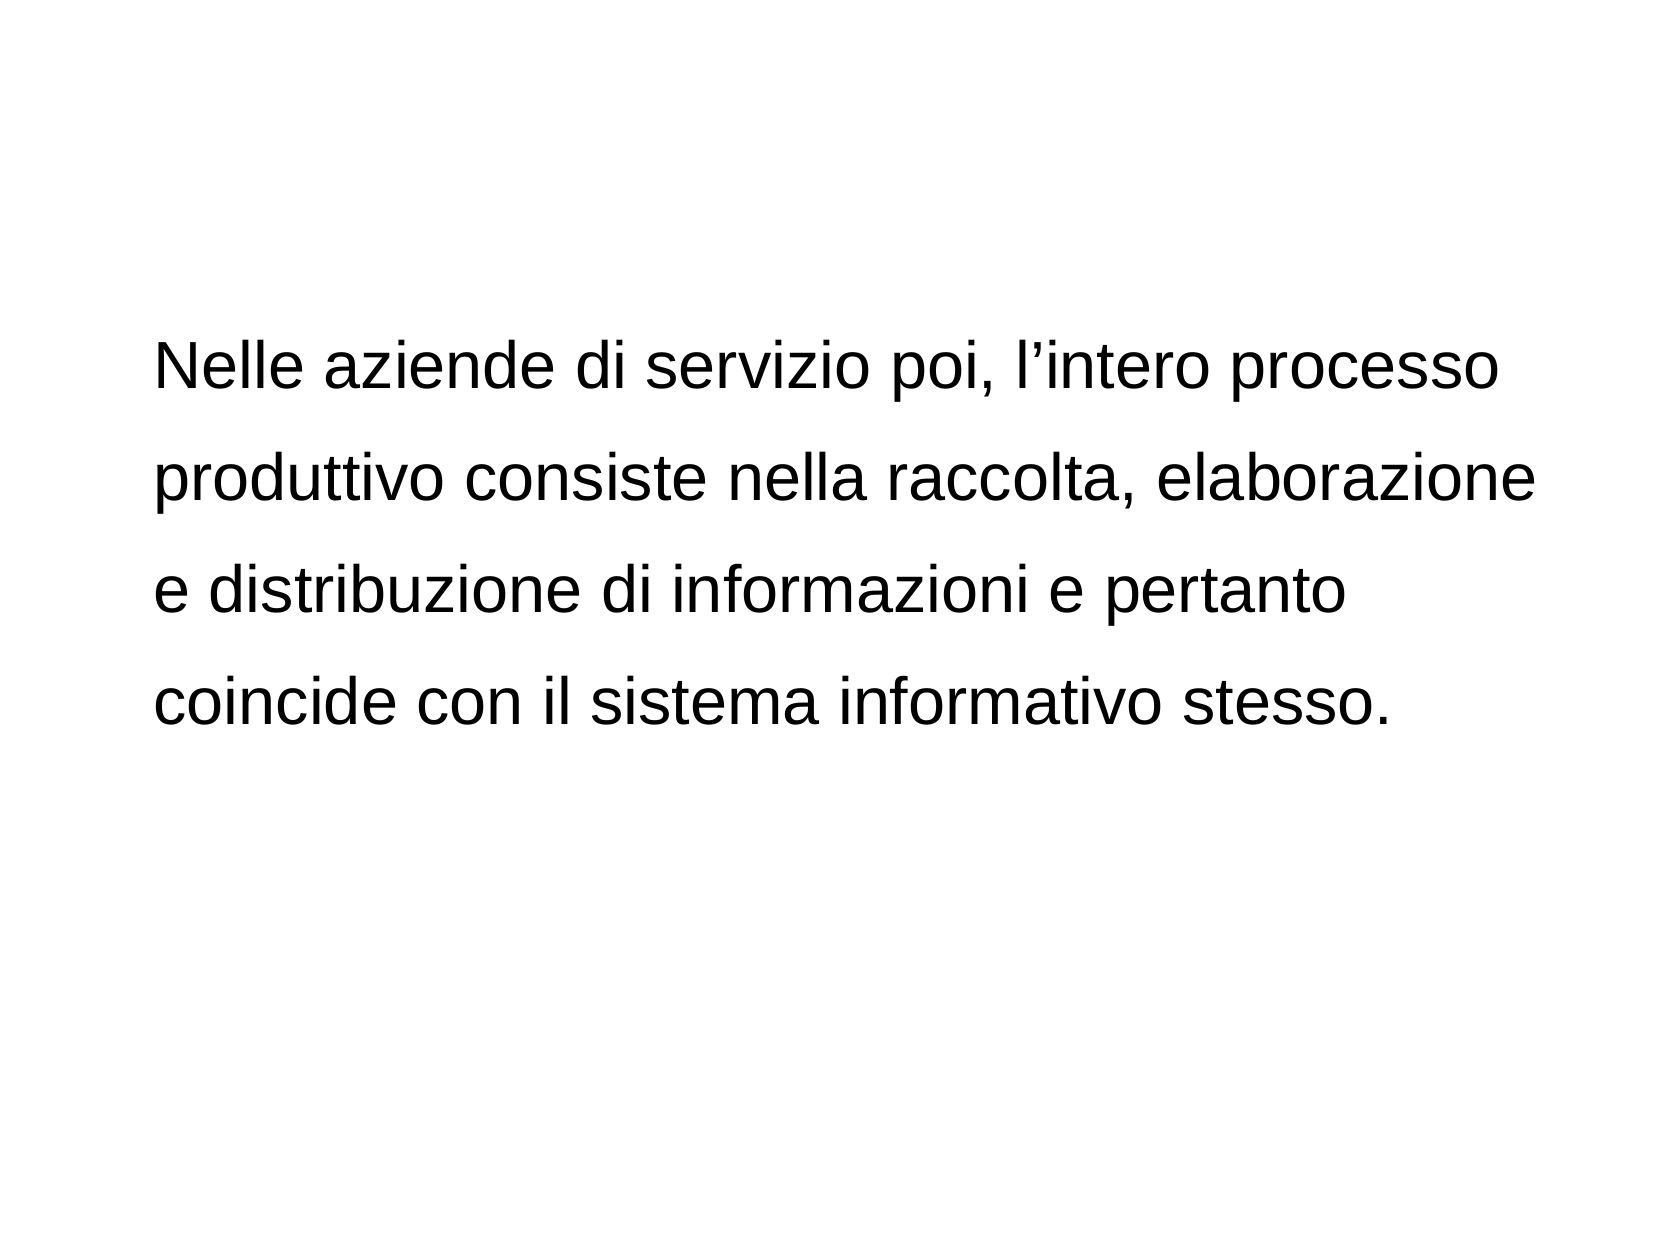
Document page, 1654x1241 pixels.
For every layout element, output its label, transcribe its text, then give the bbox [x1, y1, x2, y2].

list Nelle aziende di servizio poi, l’intero processo produttivo consiste nella raccolta, elaborazione e distribuzione di informazioni e pertanto coincide con il sistema informativo stesso. [82, 290, 1571, 1010]
